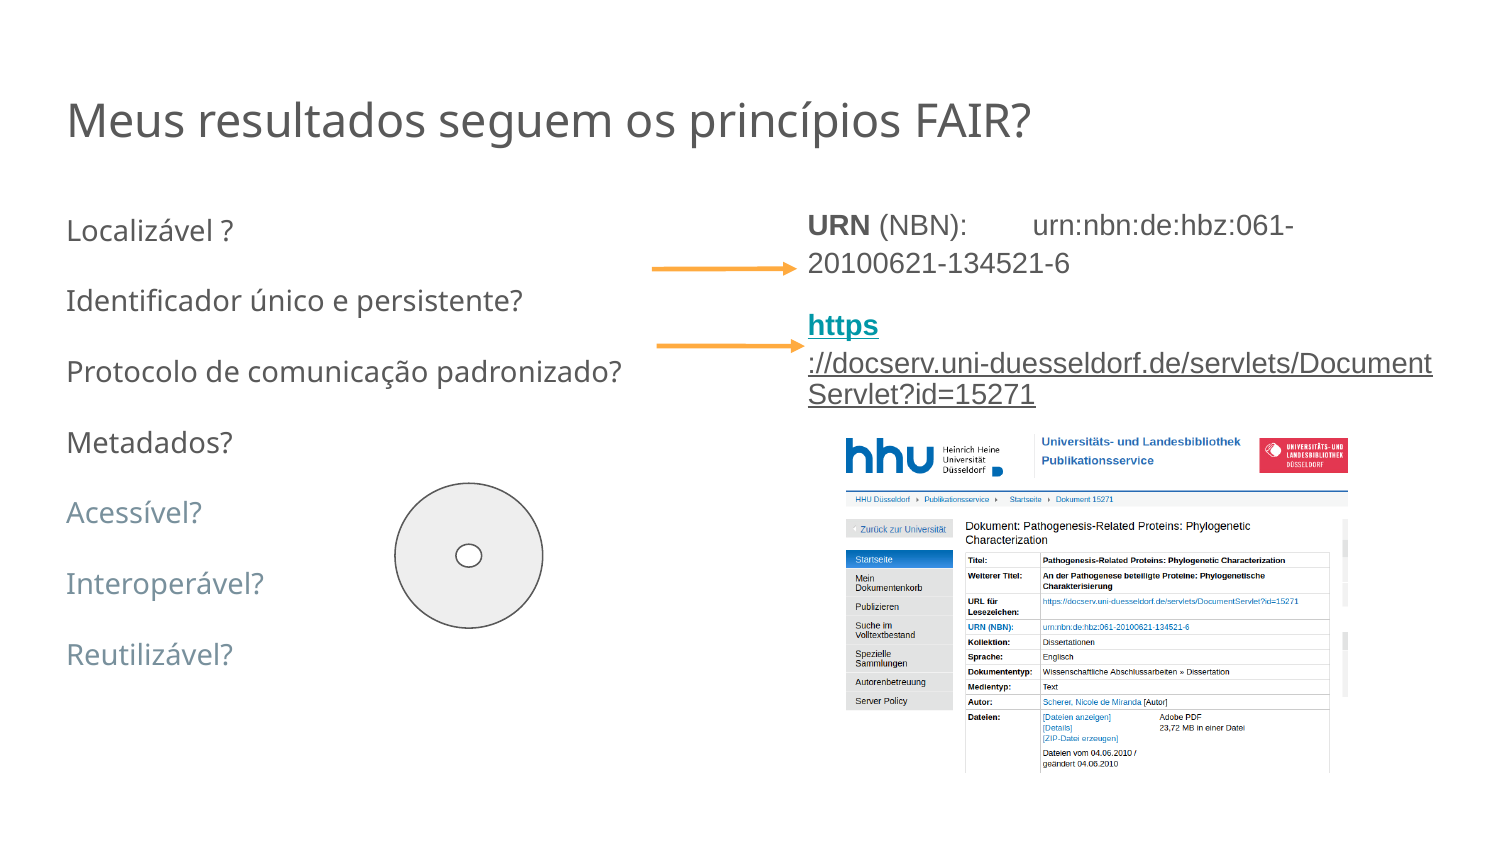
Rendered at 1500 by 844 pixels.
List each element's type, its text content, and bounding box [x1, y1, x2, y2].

title Meus resultados seguem os princípios FAIR? [51, 72, 1449, 167]
text_box [394, 483, 543, 629]
list URN (NBN): urn:nbn:de:hbz:061-20100621-134521-6 https://docserv.uni-duesseldorf.de/servlets/DocumentServlet?id=15271 [792, 189, 1449, 783]
list Localizável ? Identificador único e persistente? Protocolo de comunicação padronizado? Metadados? Acessível? Interoperável? Reutilizável? [51, 189, 708, 750]
picture [840, 429, 1348, 773]
